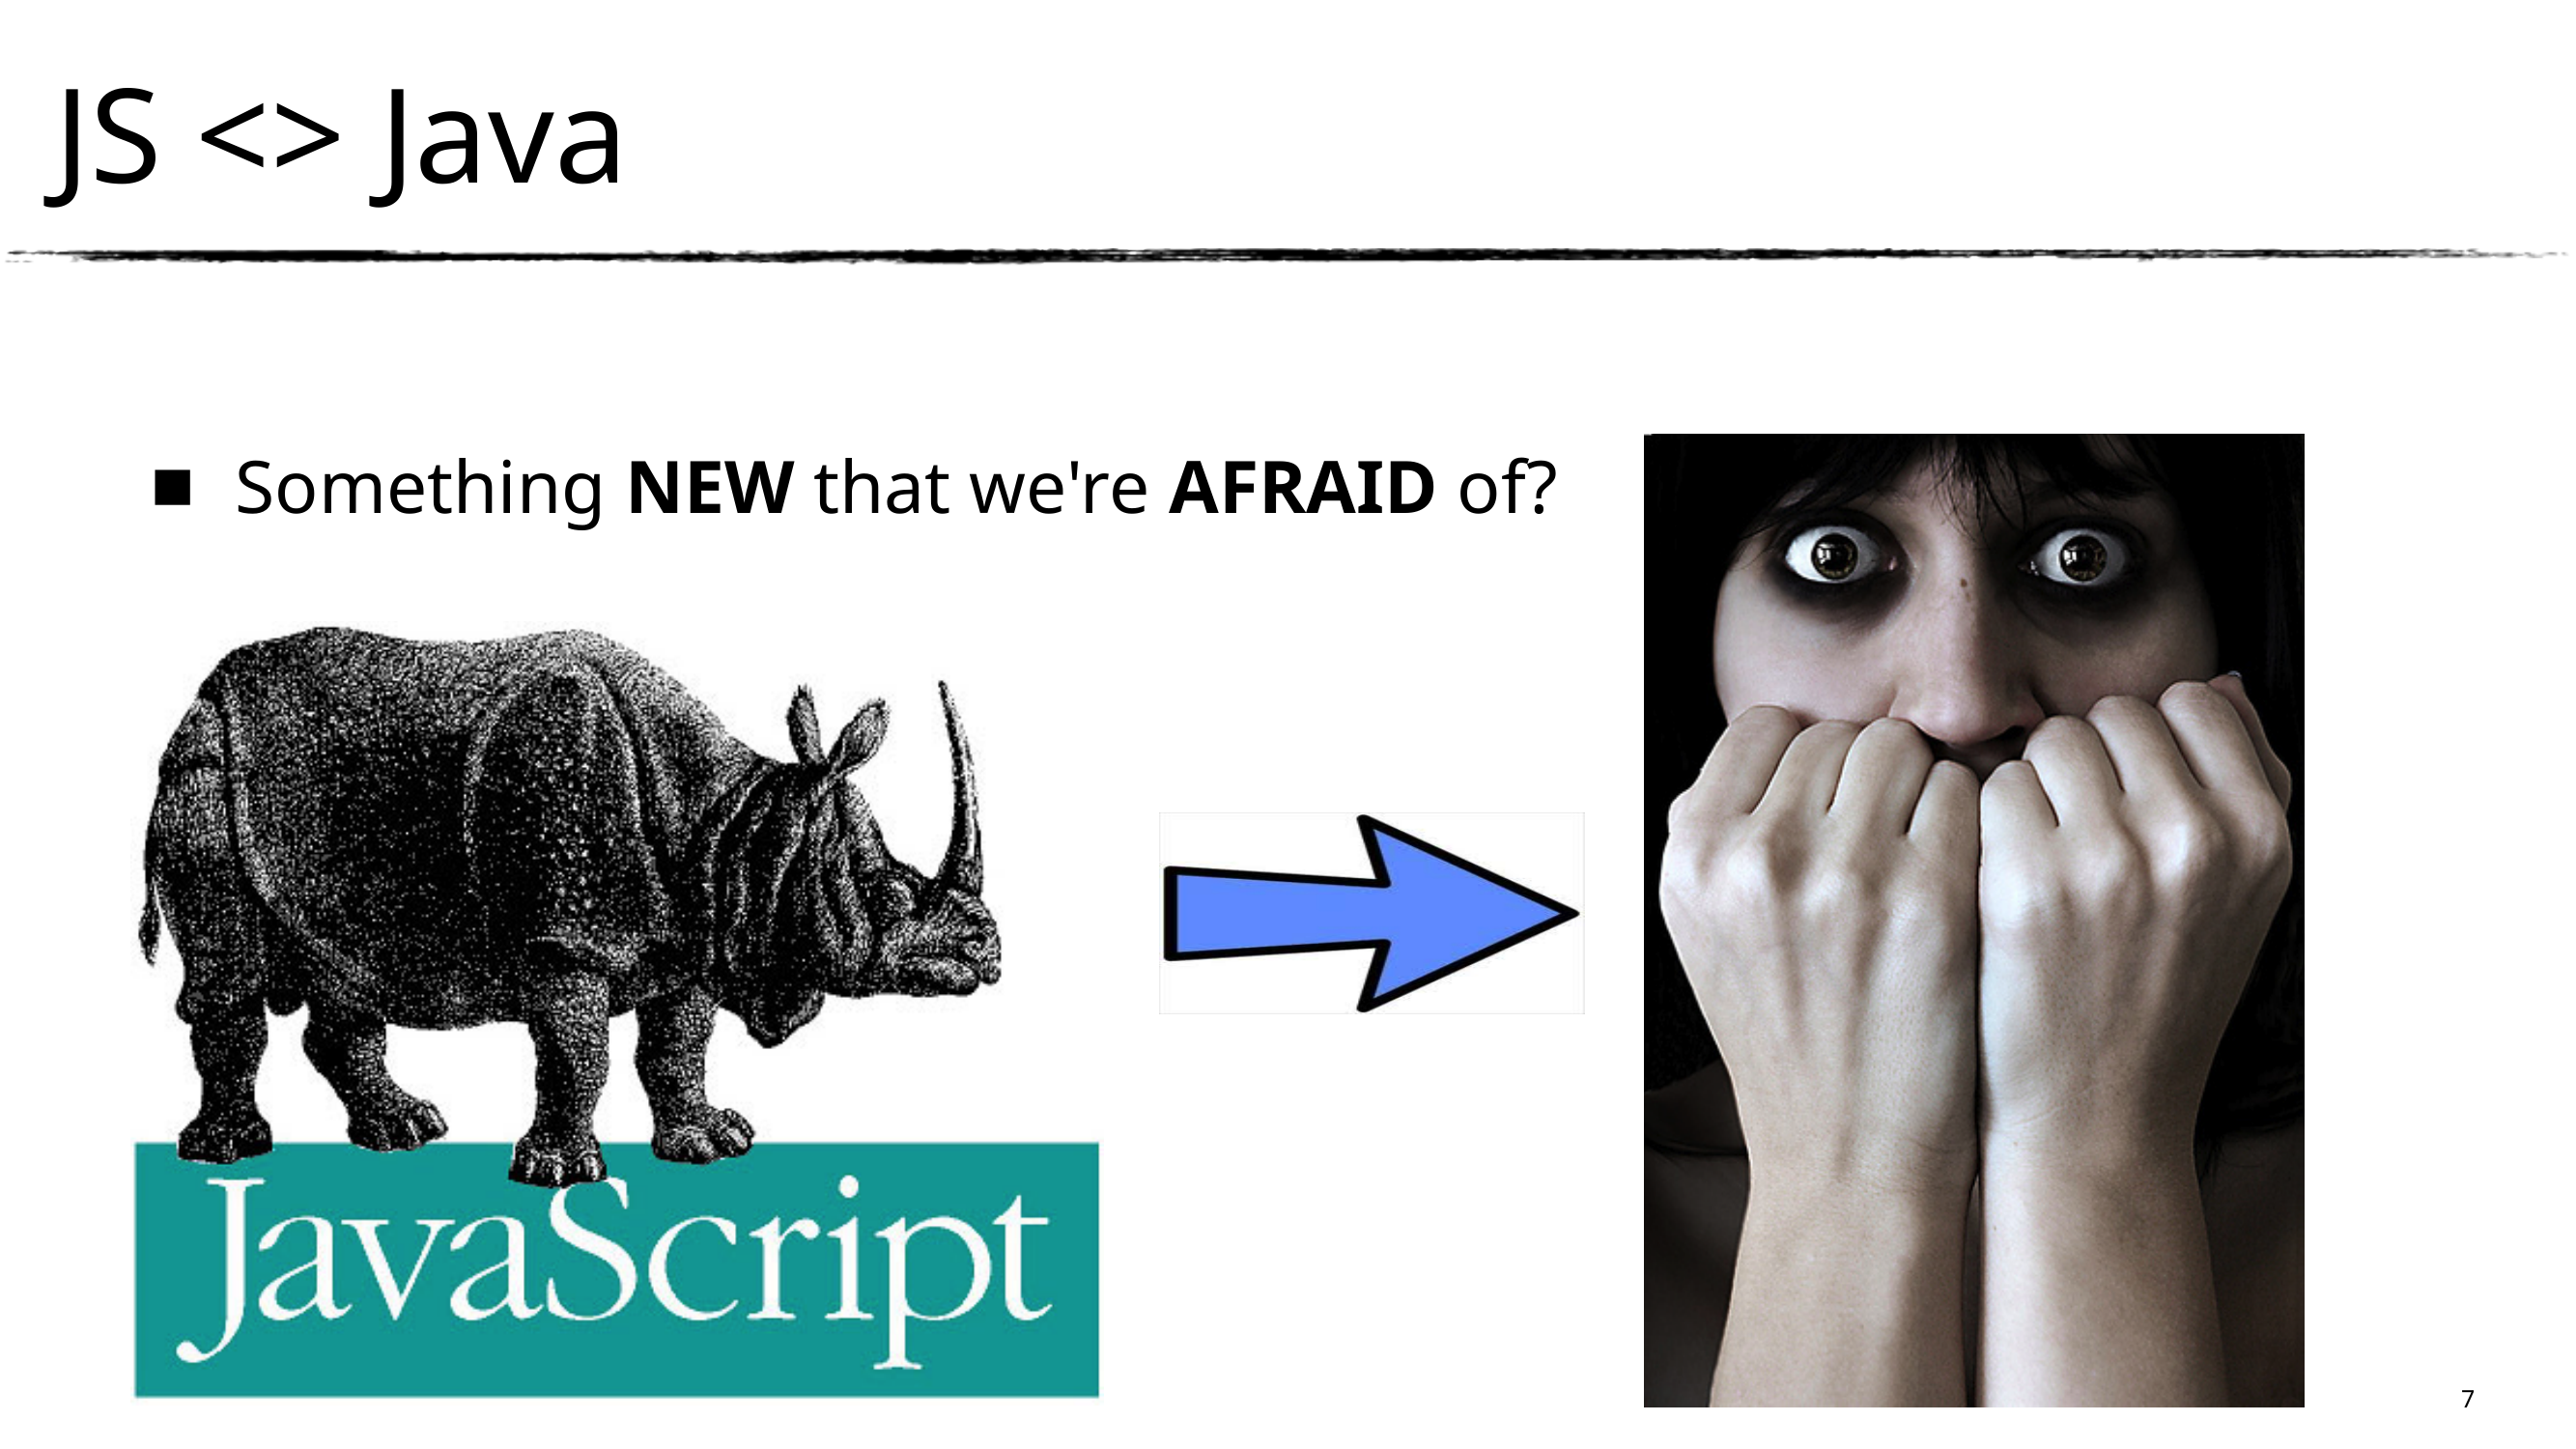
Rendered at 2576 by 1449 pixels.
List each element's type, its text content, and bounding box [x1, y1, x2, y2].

picture [1644, 434, 2305, 1407]
picture [0, 248, 2576, 268]
text_box JS <> Java [45, 12, 2528, 250]
text_box <number> [2447, 1376, 2490, 1421]
text_box Something NEW that we're AFRAID of? [116, 326, 2457, 1387]
picture [1159, 812, 1585, 1015]
picture [130, 621, 1104, 1406]
